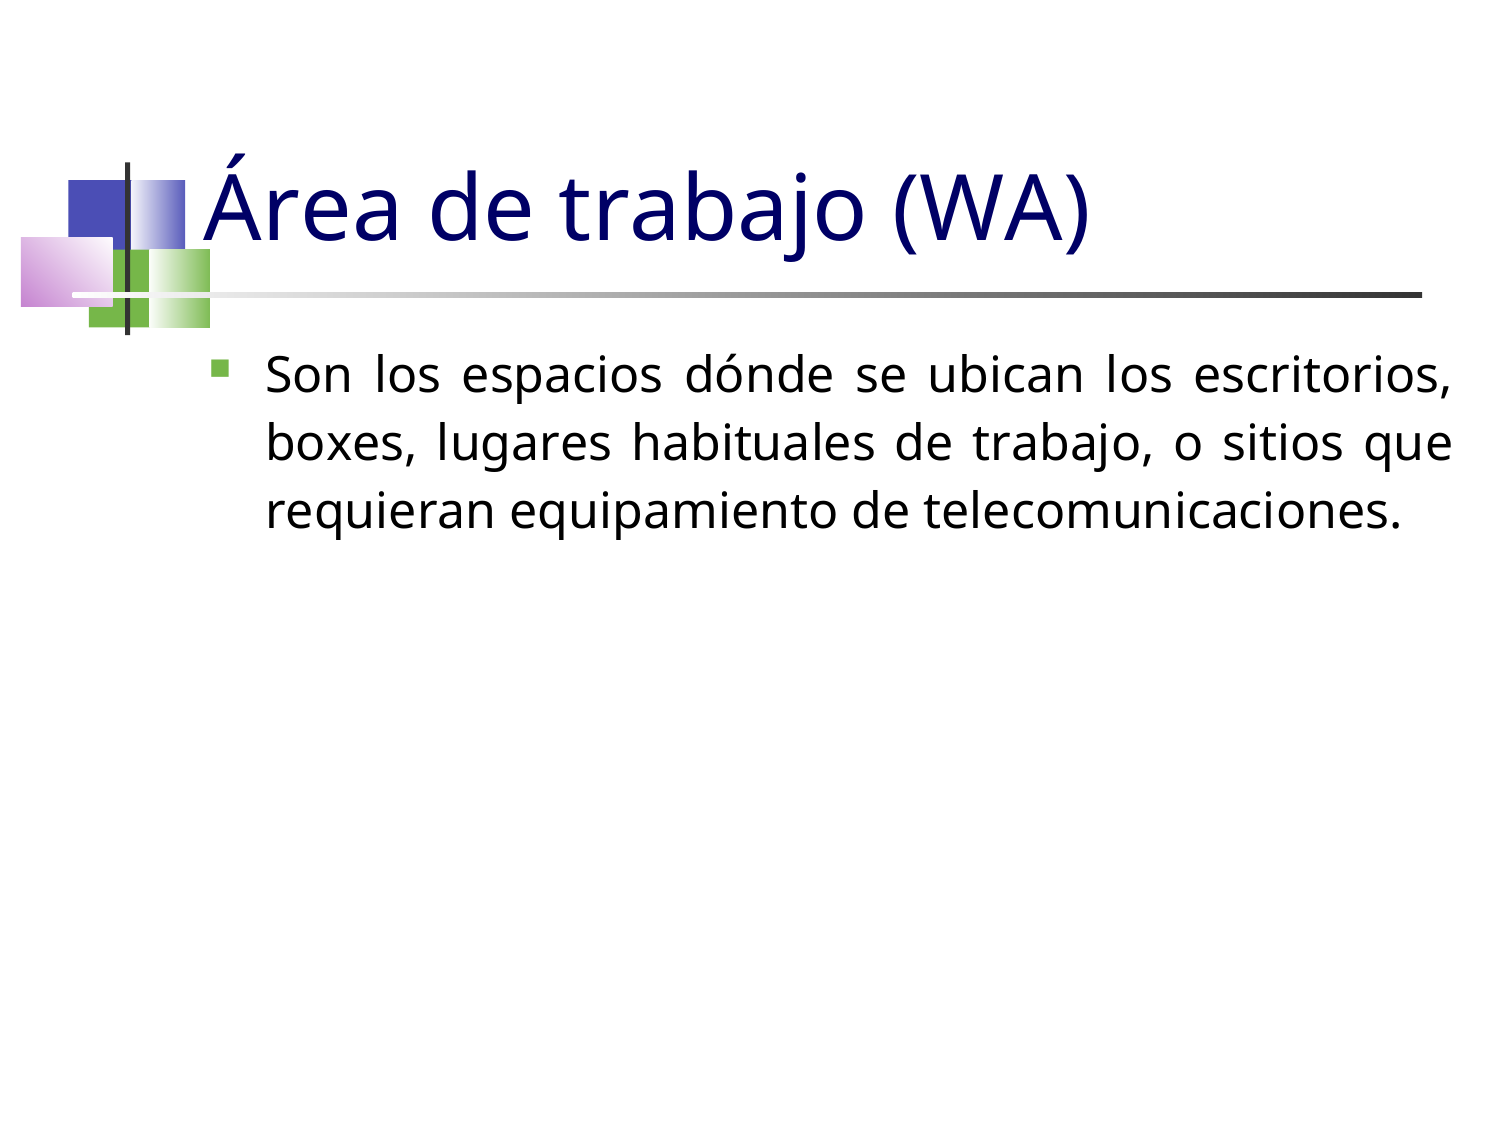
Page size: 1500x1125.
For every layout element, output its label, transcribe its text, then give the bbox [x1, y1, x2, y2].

title Área de trabajo (WA) [188, 35, 1468, 276]
list Son los espacios dónde se ubican los escritorios, boxes, lugares habituales de trabajo, o sitios que requieran equipamiento de telecomunicaciones. [193, 331, 1469, 1007]
